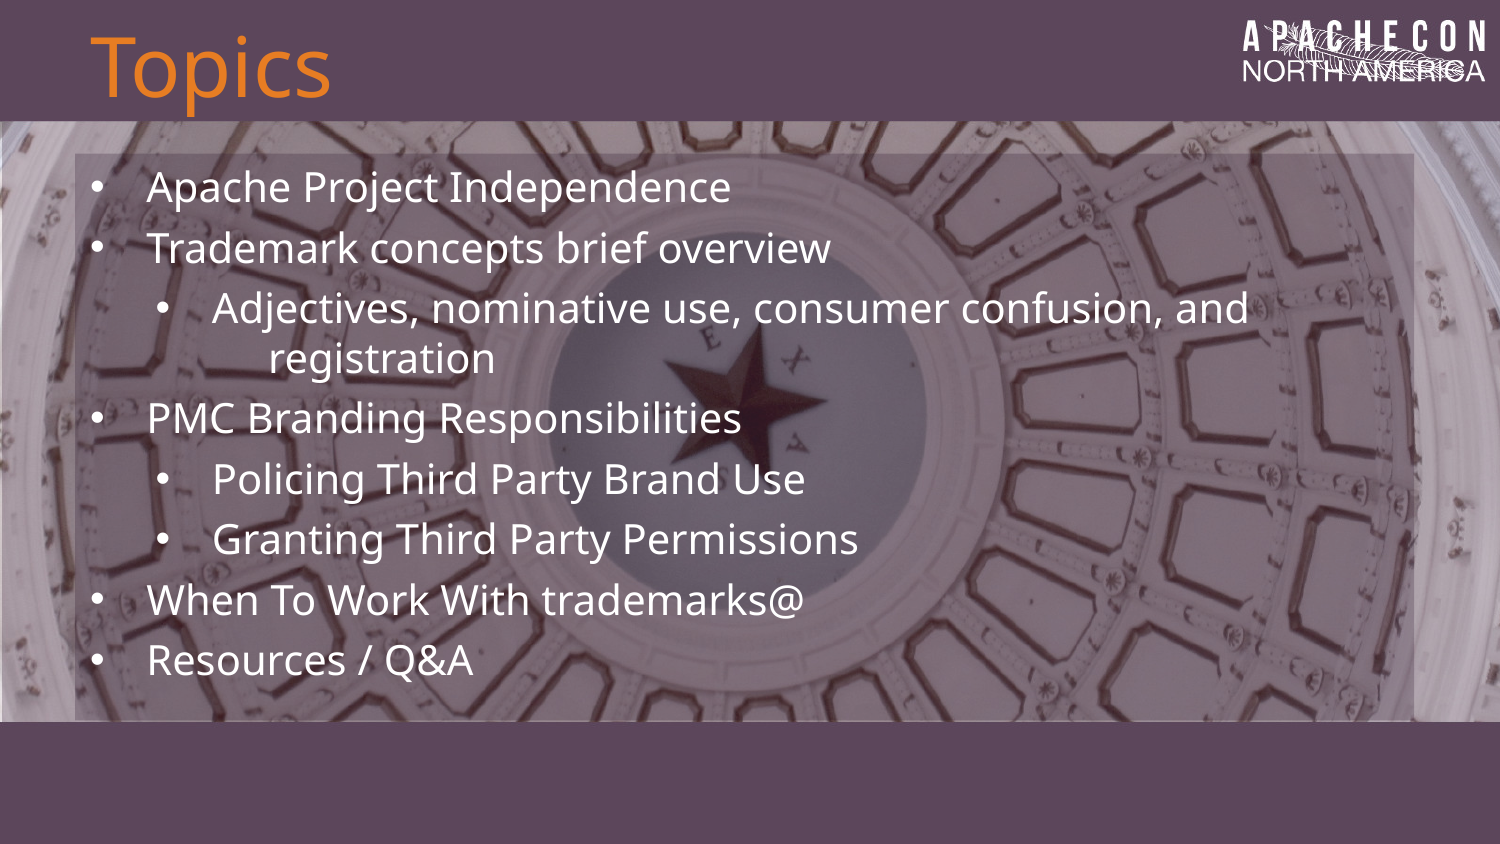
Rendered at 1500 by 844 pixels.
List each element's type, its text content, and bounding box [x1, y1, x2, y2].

picture [0, 0, 1500, 844]
text_box Topics [75, 6, 1116, 107]
text_box Apache Project Independence Trademark concepts brief overview Adjectives, nominative use, consumer confusion, and registration PMC Branding Responsibilities Policing Third Party Brand Use Granting Third Party Permissions When To Work With trademarks@ Resources / Q&A [75, 153, 1415, 721]
